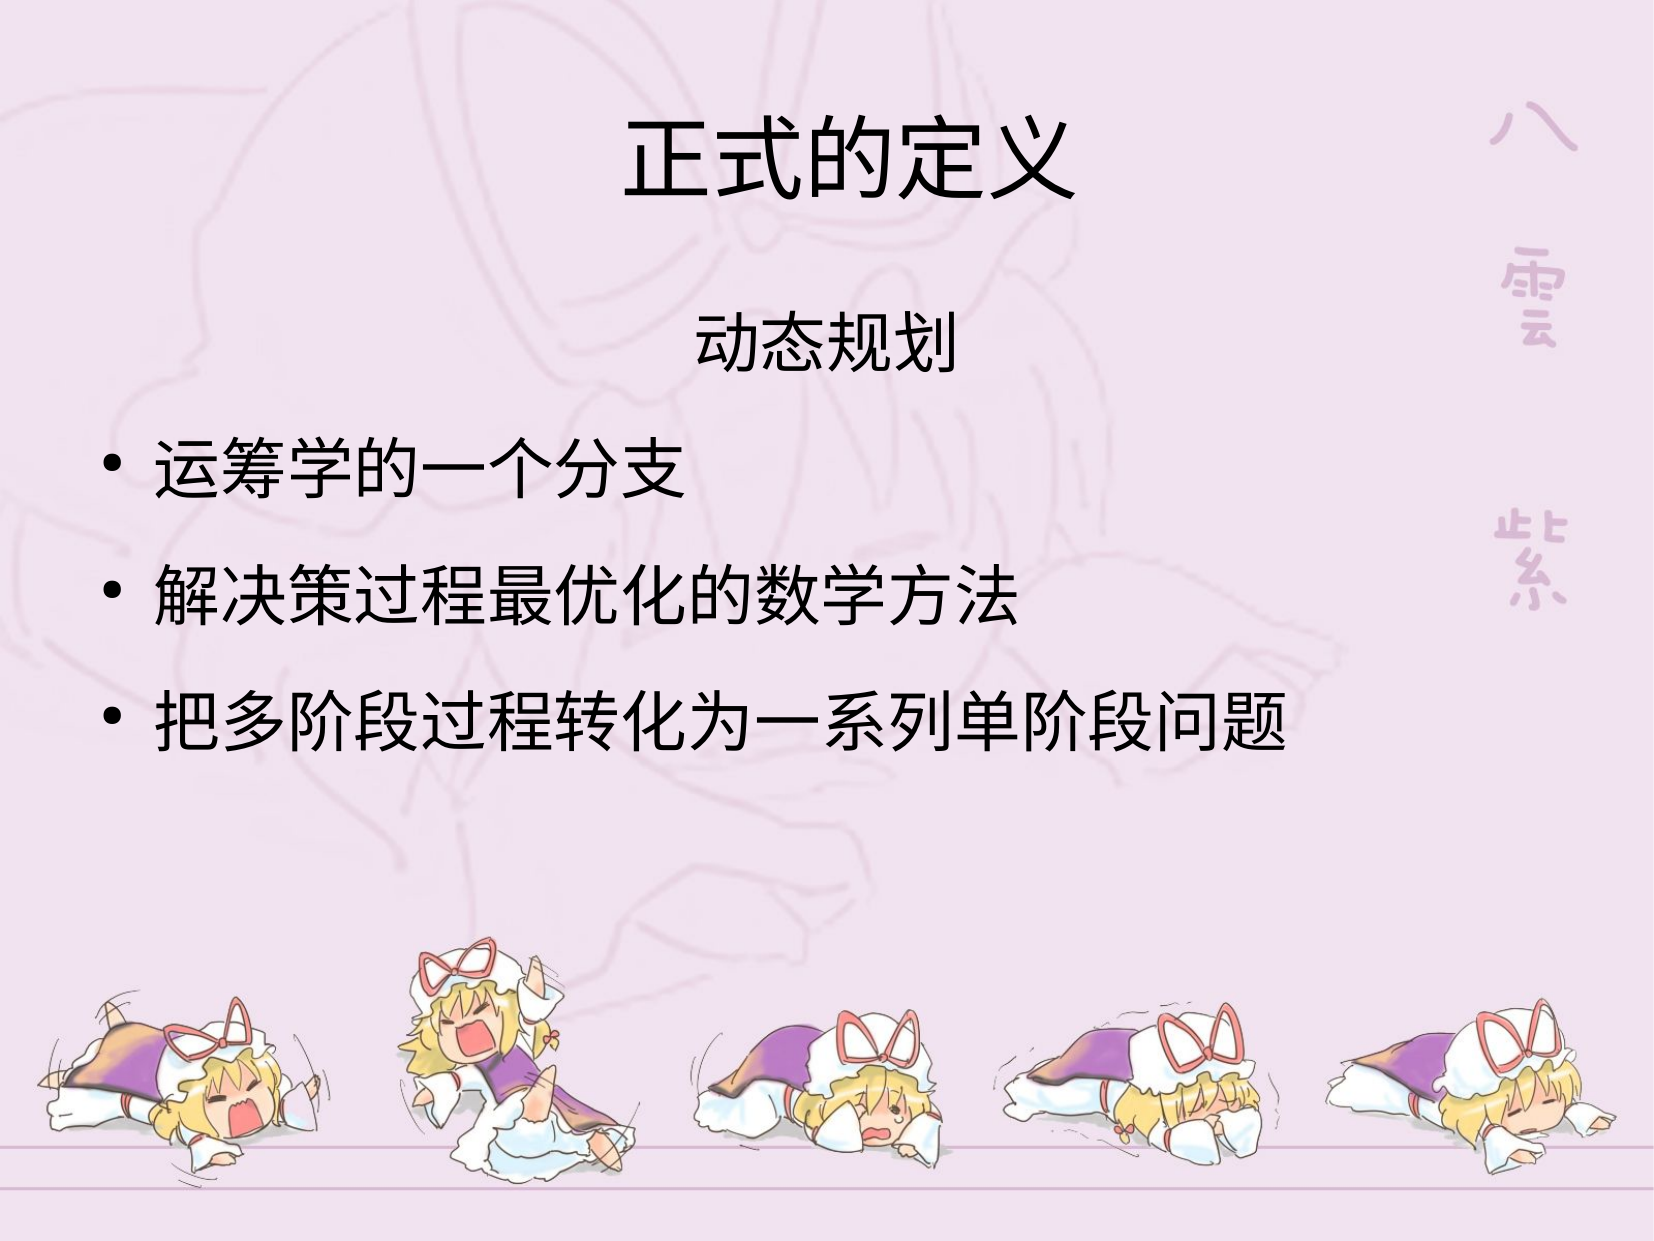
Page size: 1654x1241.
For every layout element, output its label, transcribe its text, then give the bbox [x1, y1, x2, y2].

list 动态规划 运筹学的一个分支 解决策过程最优化的数学方法 把多阶段过程转化为一系列单阶段问题 [82, 290, 1571, 1109]
picture [0, 0, 1654, 1241]
title 正式的定义 [82, 49, 1571, 257]
